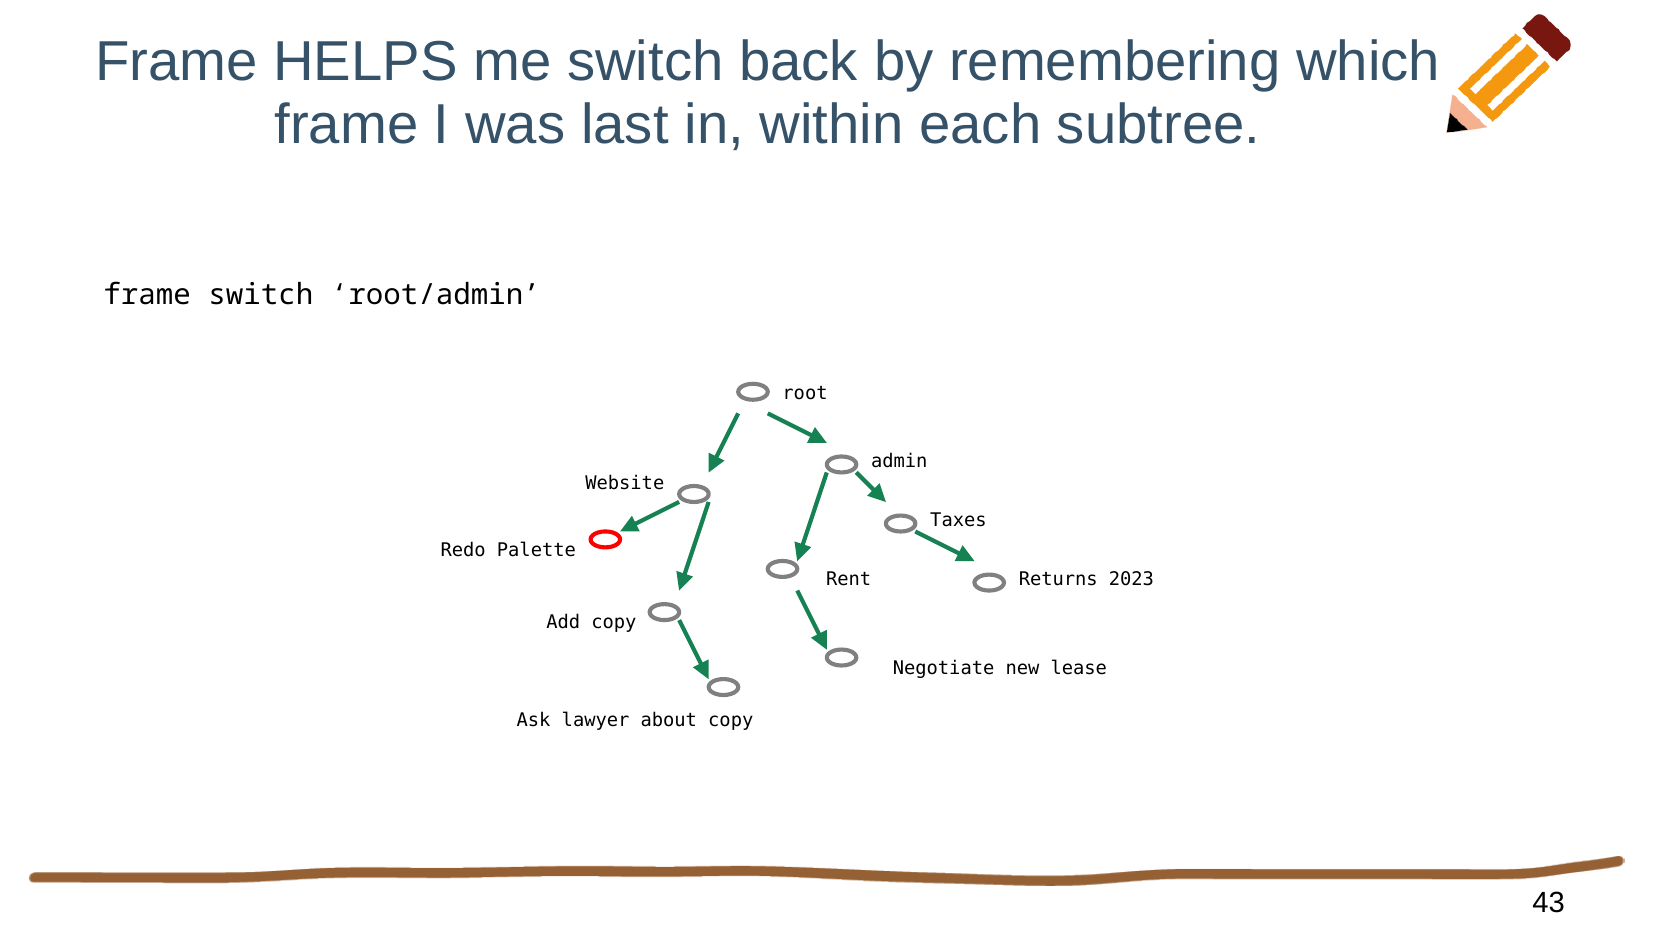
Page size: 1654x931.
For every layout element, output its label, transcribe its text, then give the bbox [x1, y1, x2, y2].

text_box [708, 679, 739, 696]
text_box [885, 515, 915, 532]
text_box Negotiate new lease [878, 649, 1122, 687]
text_box admin [856, 442, 943, 480]
text_box Redo Palette [425, 531, 591, 569]
text_box Rent [811, 561, 886, 598]
text_box Returns 2023 [1003, 561, 1169, 598]
text_box Ask lawyer about copy [501, 701, 768, 739]
picture [29, 856, 1625, 886]
text_box frame switch ‘root/admin’ [88, 265, 574, 310]
picture [1446, 14, 1571, 133]
text_box [680, 486, 709, 502]
text_box root [767, 374, 843, 412]
text_box [591, 531, 621, 548]
text_box Add copy [531, 604, 652, 642]
text_box [652, 604, 680, 621]
text_box Website [570, 465, 680, 502]
title Frame HELPS me switch back by remembering which frame I was last in, within each subtree. [88, 29, 1447, 237]
text_box [974, 574, 1003, 591]
text_box Taxes [915, 501, 1002, 539]
text_box [826, 649, 857, 666]
text_box [826, 456, 856, 473]
text_box [767, 560, 798, 577]
text_box [738, 383, 767, 400]
